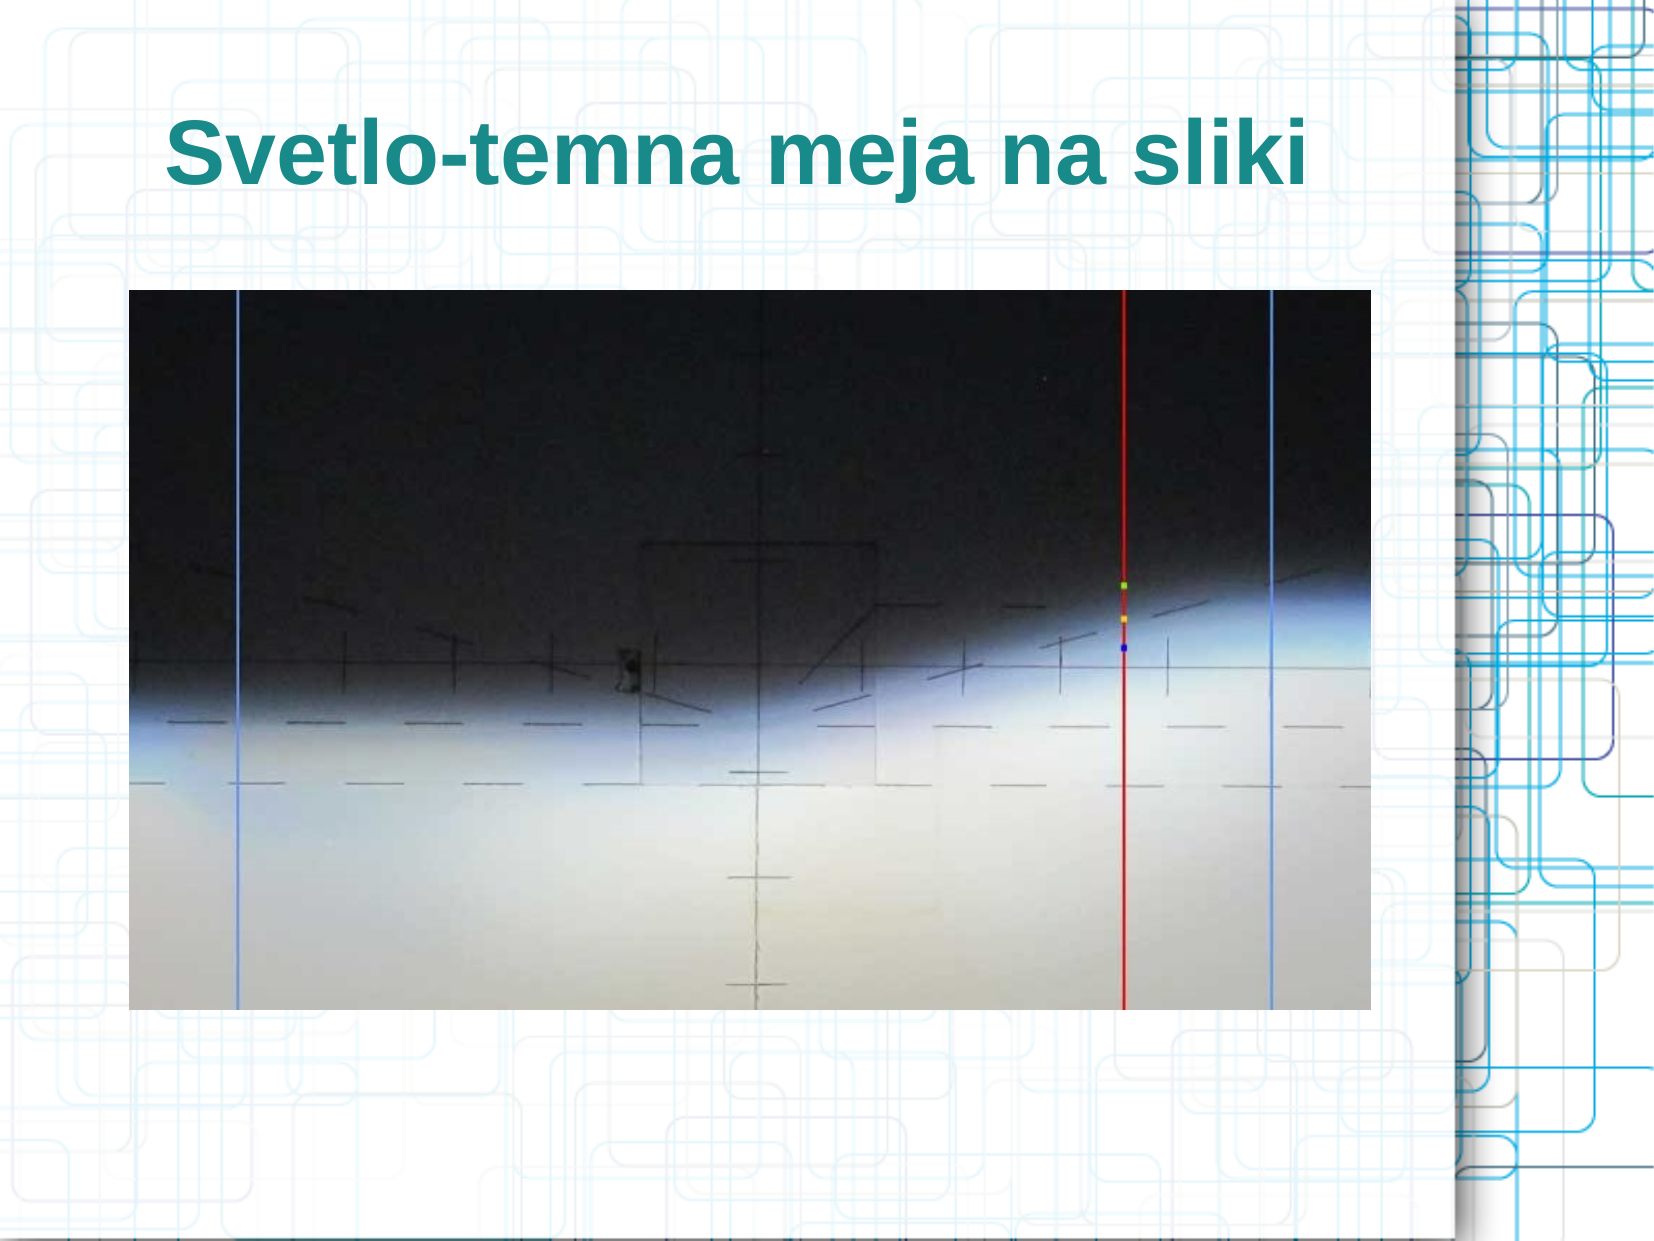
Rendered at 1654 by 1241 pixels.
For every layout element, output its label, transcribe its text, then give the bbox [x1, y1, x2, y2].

title Svetlo-temna meja na sliki [59, 49, 1418, 257]
picture [0, 0, 1654, 1241]
